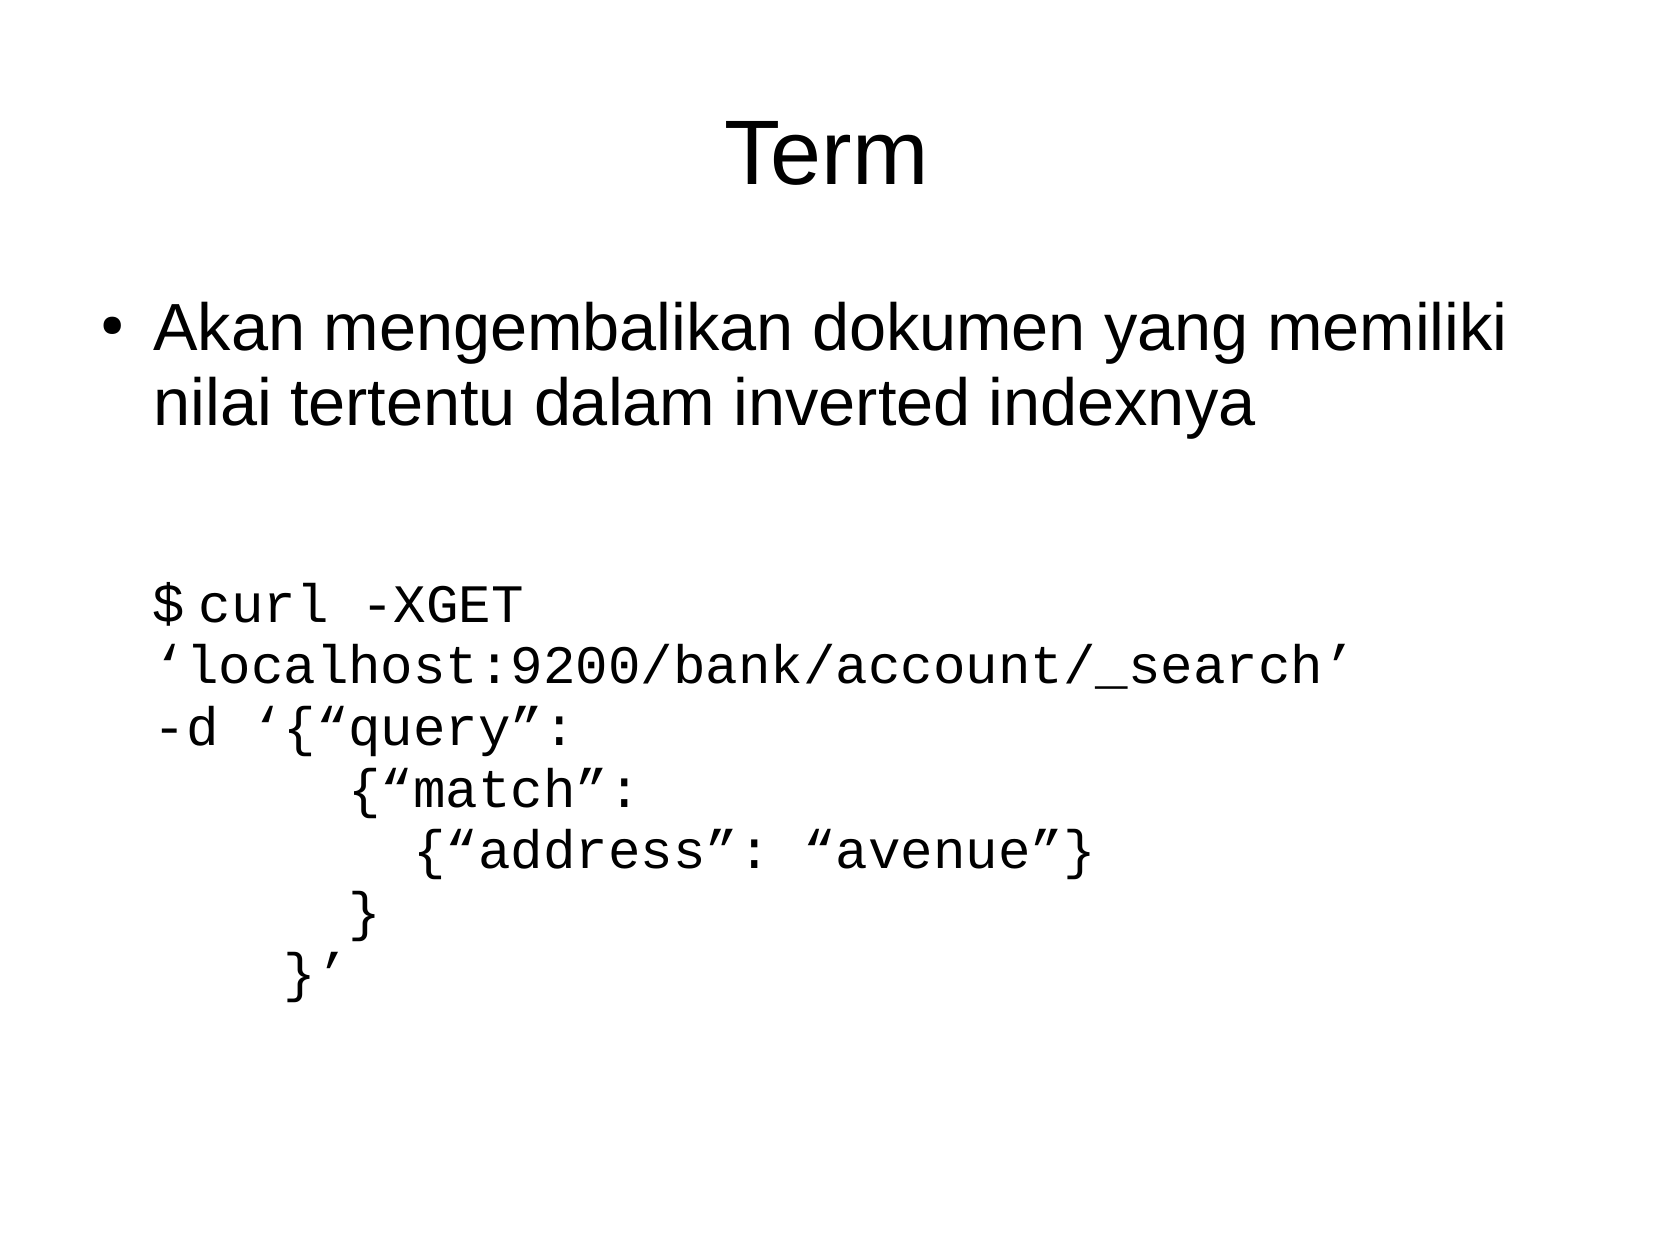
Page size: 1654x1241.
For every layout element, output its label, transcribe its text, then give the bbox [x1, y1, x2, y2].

title Term [82, 49, 1571, 257]
list Akan mengembalikan dokumen yang memiliki nilai tertentu dalam inverted indexnya $ curl -XGET ‘localhost:9200/bank/account/_search’ -d ‘{“query”: {“match”: {“address”: “avenue”} } }’ [82, 290, 1571, 1010]
